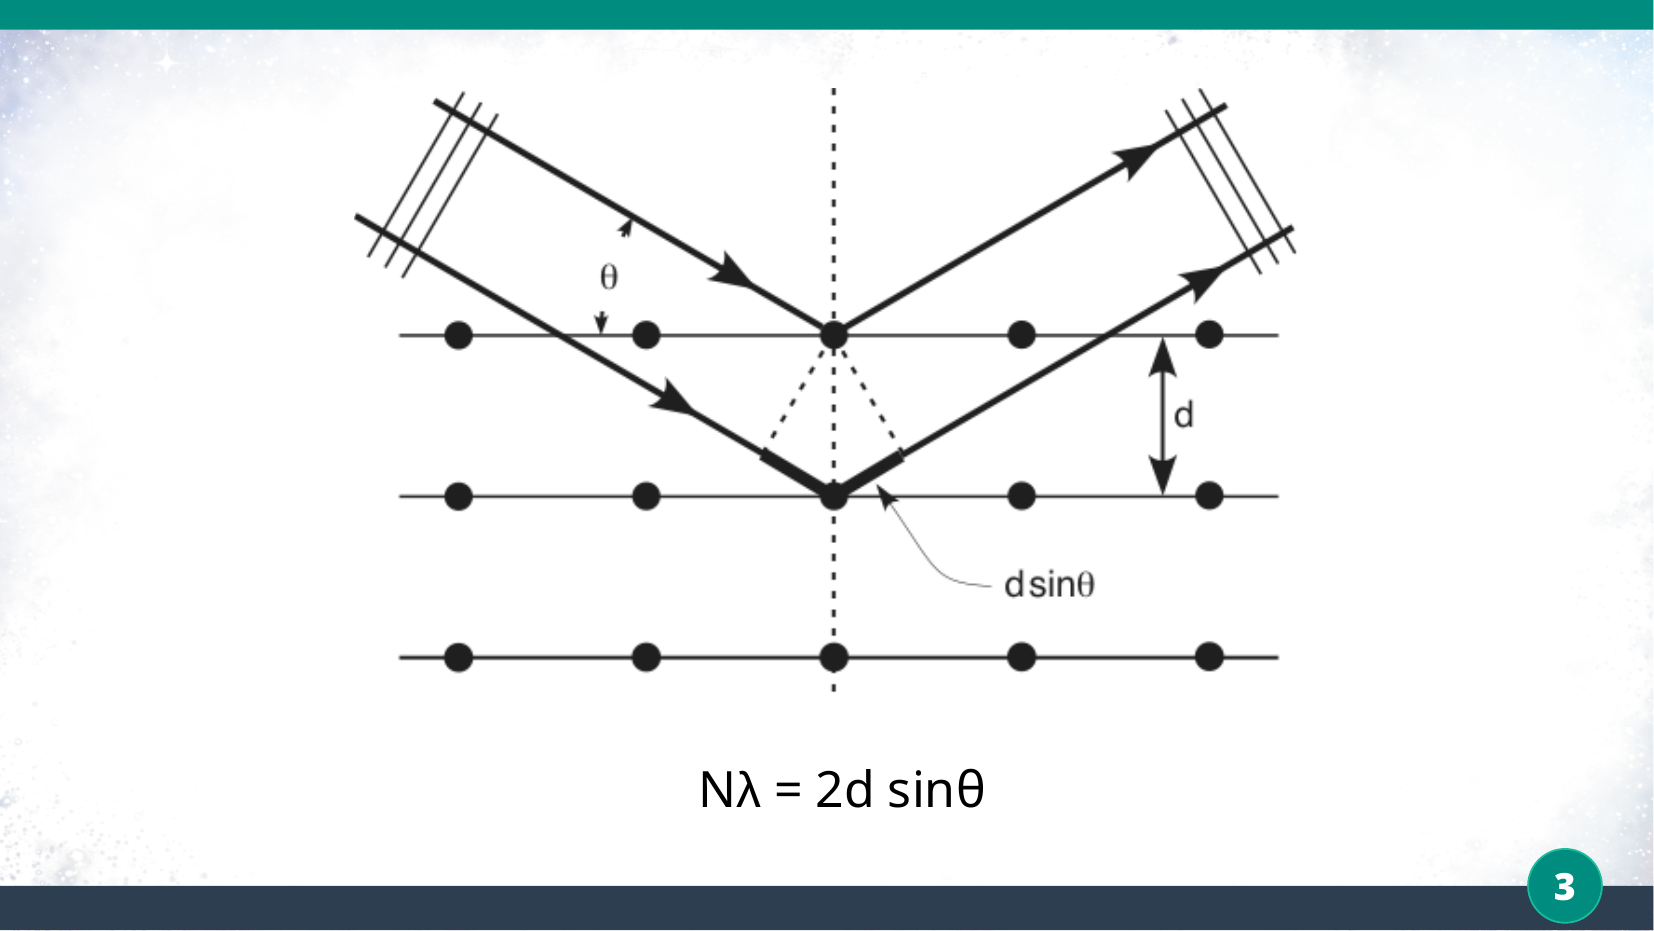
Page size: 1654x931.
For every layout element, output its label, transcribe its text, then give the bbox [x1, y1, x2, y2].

text_box Nλ = 2d sinθ [683, 748, 970, 827]
picture [0, 30, 1654, 885]
